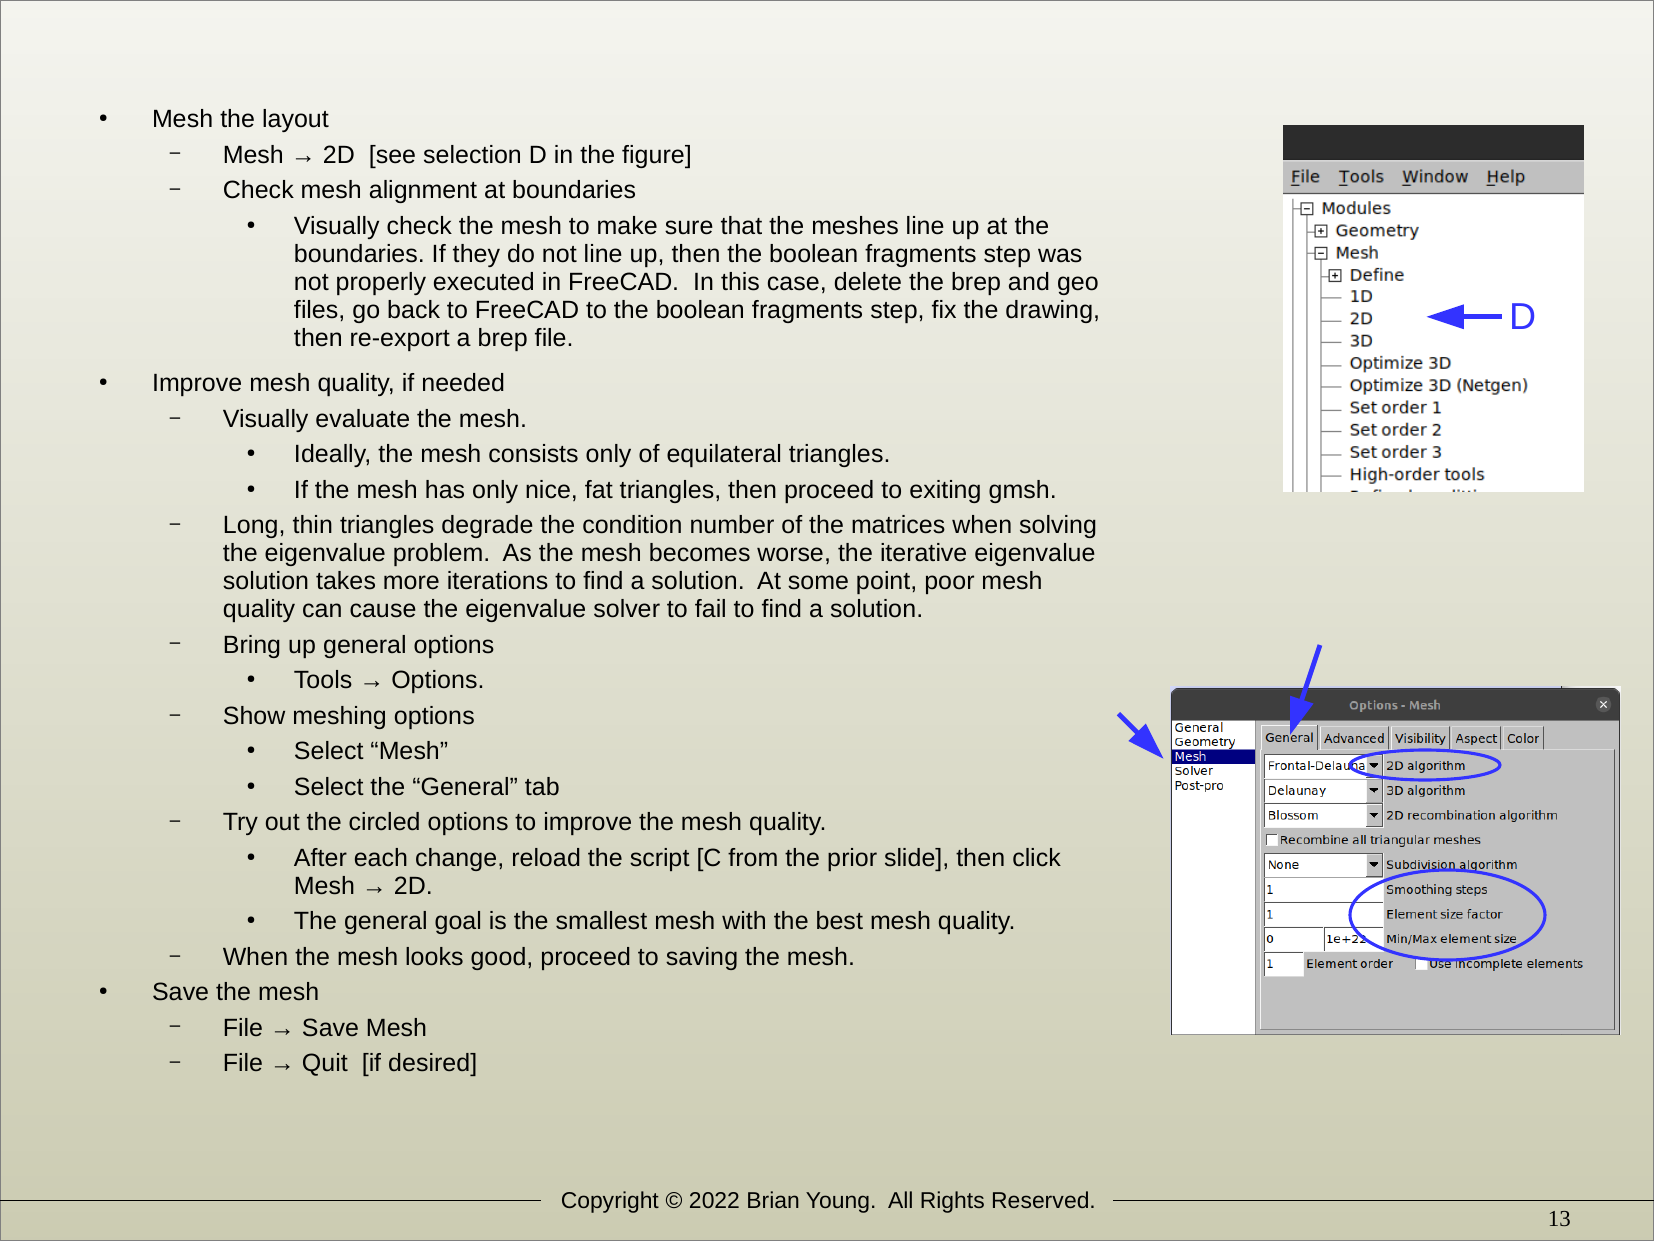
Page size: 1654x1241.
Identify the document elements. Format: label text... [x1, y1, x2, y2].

list Mesh the layout Mesh → 2D [see selection D in the figure] Check mesh alignment at boundaries Visually check the mesh to make sure that the meshes line up at the boundaries. If they do not line up, then the boolean fragments step was not properly executed in FreeCAD. In this case, delete the brep and geo files, go back to FreeCAD to the boolean fragments step, fix the drawing, then re-export a brep file. Improve mesh quality, if needed Visually evaluate the mesh. Ideally, the mesh consists only of equilateral triangles. If the mesh has only nice, fat triangles, then proceed to exiting gmsh. Long, thin triangles degrade the condition number of the matrices when solving the eigenvalue problem. As the mesh becomes worse, the iterative eigenvalue solution takes more iterations to find a solution. At some point, poor mesh quality can cause the eigenvalue solver to fail to find a solution. Bring up general options Tools → Options. Show meshing options Select “Mesh” Select the “General” tab Try out the circled options to improve the mesh quality. After each change, reload the script [C from the prior slide], then click Mesh → 2D. The general goal is the smallest mesh with the best mesh quality. When the mesh looks good, proceed to saving the mesh. Save the mesh File → Save Mesh File → Quit [if desired] [81, 105, 1124, 1109]
picture [1283, 125, 1584, 493]
text_box D [1494, 287, 1552, 345]
picture [1170, 686, 1621, 1036]
